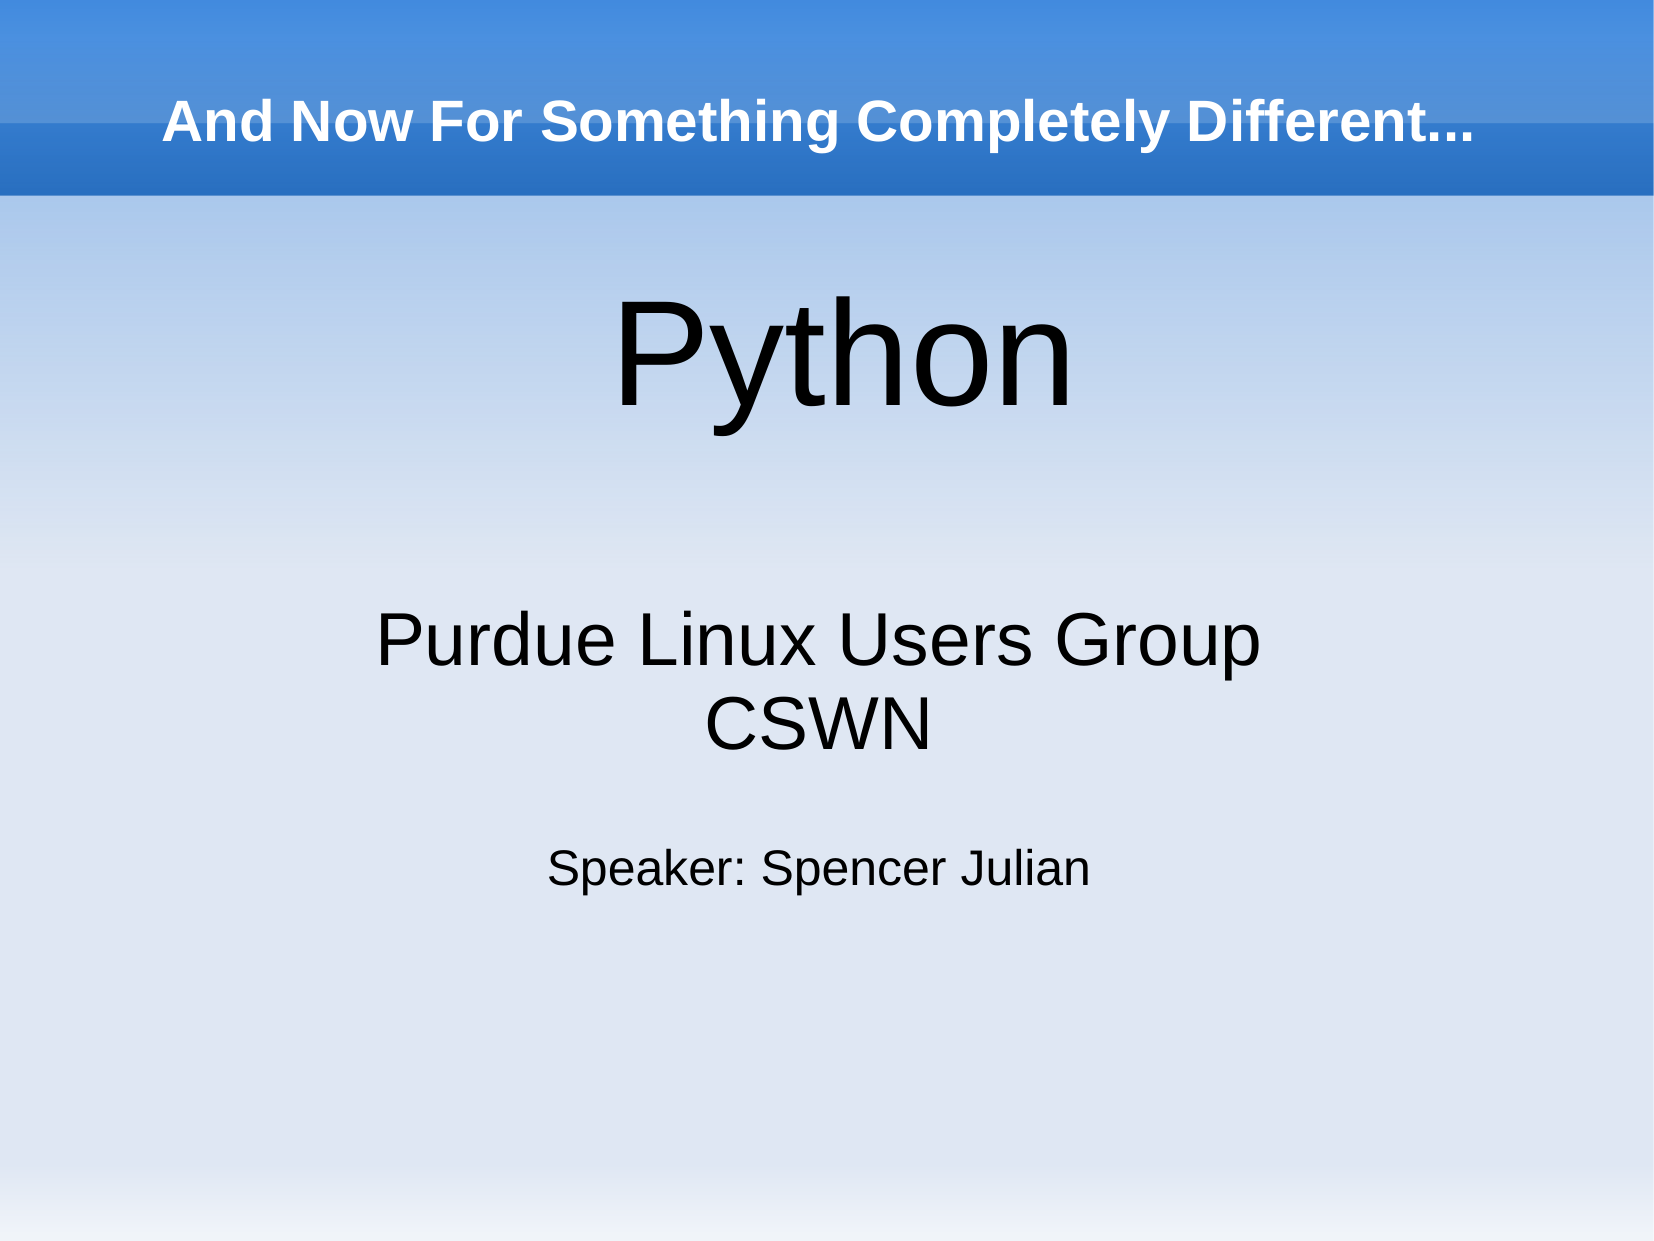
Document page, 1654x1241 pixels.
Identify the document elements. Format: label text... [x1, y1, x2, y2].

picture [0, 0, 1654, 1241]
text_box Python [412, 262, 1276, 445]
subtitle Purdue Linux Users Group CSWN Speaker: Spencer Julian [75, 375, 1564, 1194]
title And Now For Something Completely Different... [75, 17, 1564, 226]
